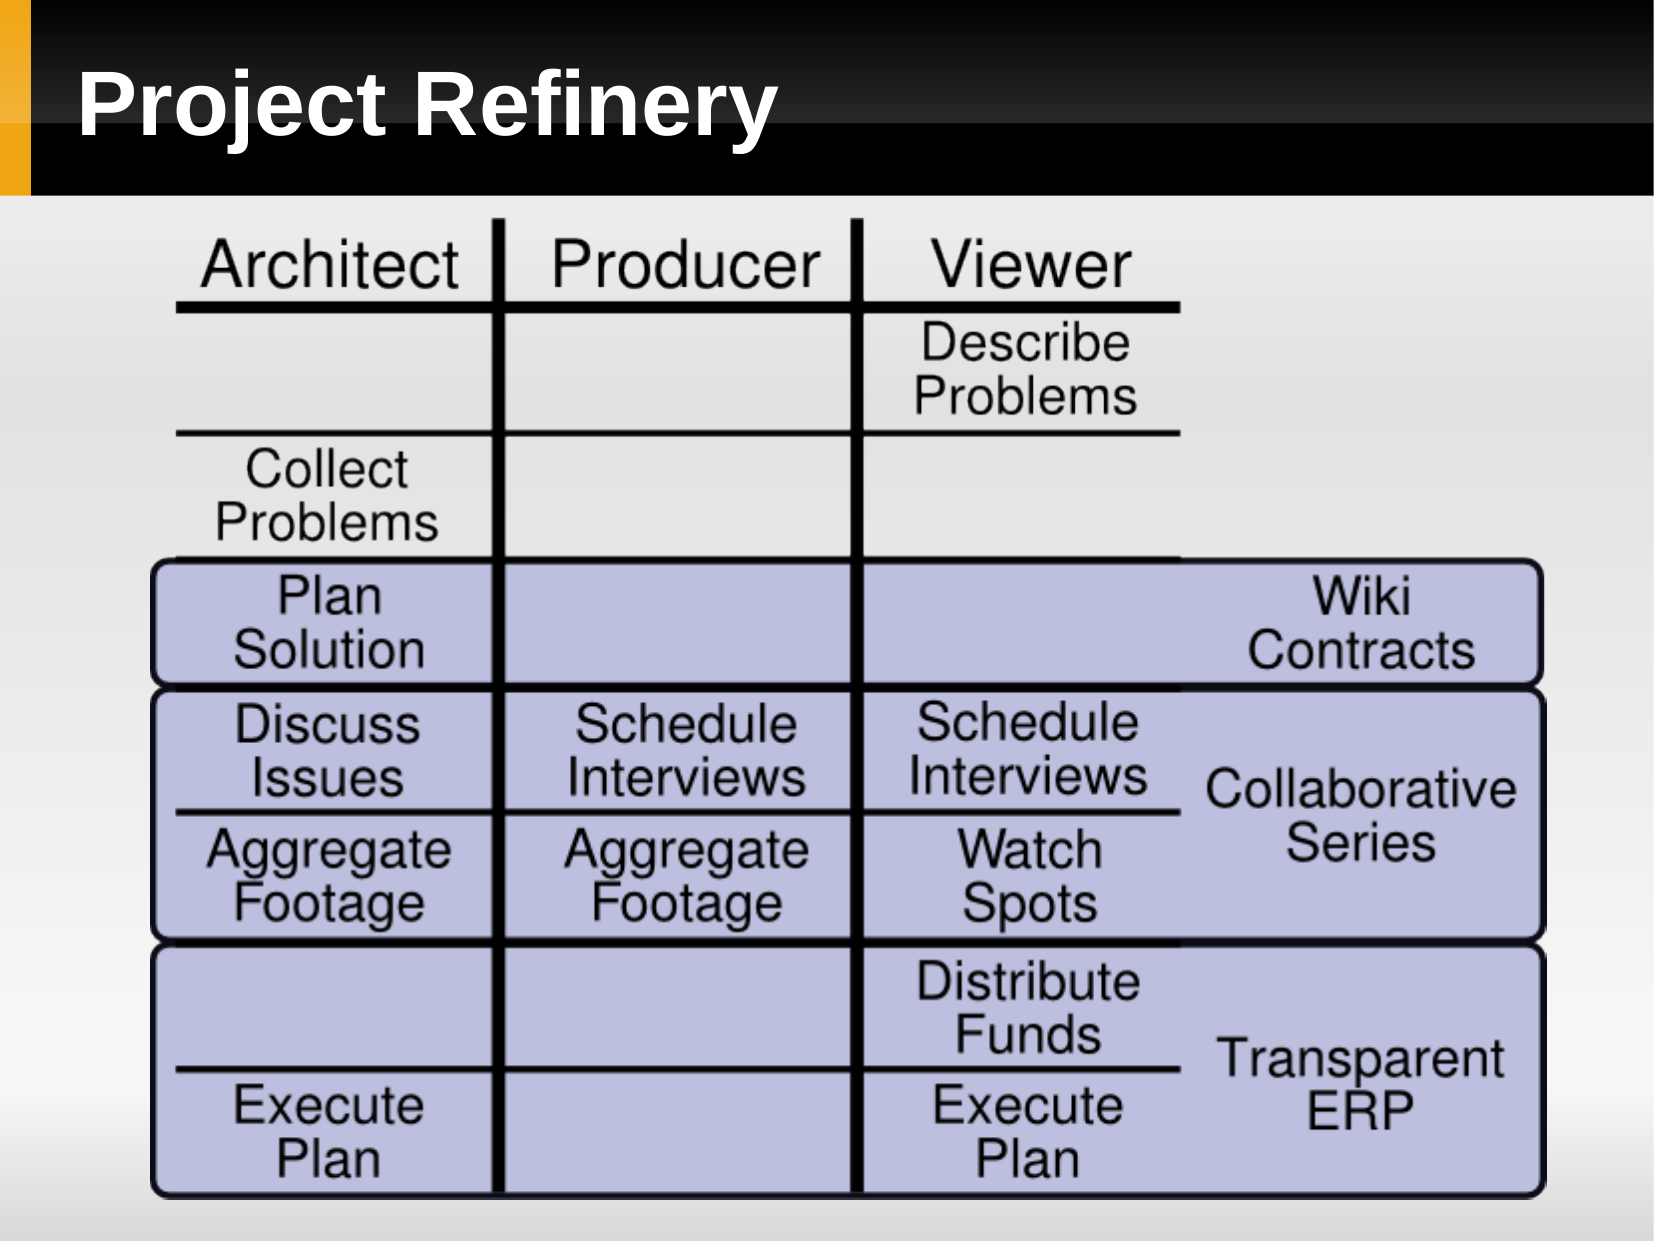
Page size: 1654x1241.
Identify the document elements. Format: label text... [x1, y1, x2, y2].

title Project Refinery [76, 0, 1565, 208]
picture [0, 0, 1654, 1241]
